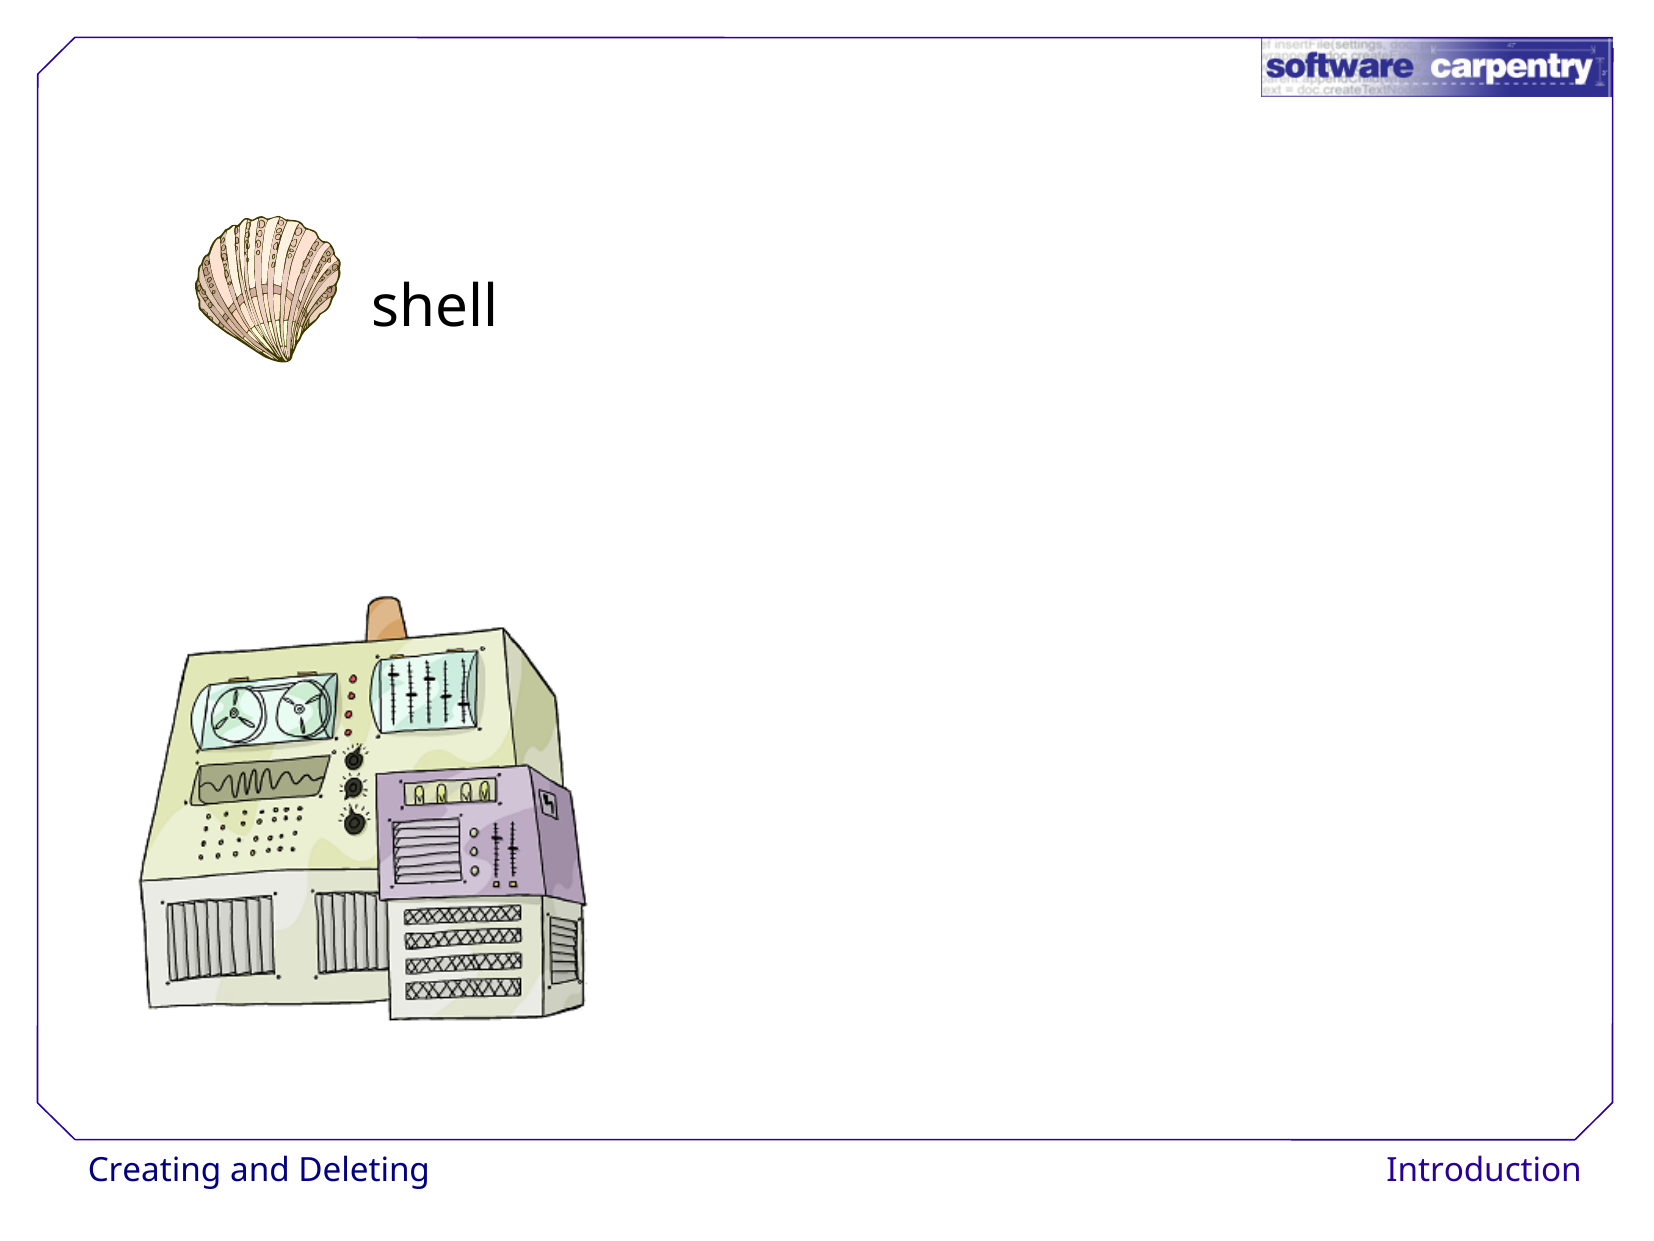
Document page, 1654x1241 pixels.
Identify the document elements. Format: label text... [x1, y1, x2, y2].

picture [193, 213, 343, 367]
picture [89, 548, 647, 1055]
picture [1261, 39, 1613, 97]
text_box shell [343, 225, 588, 347]
